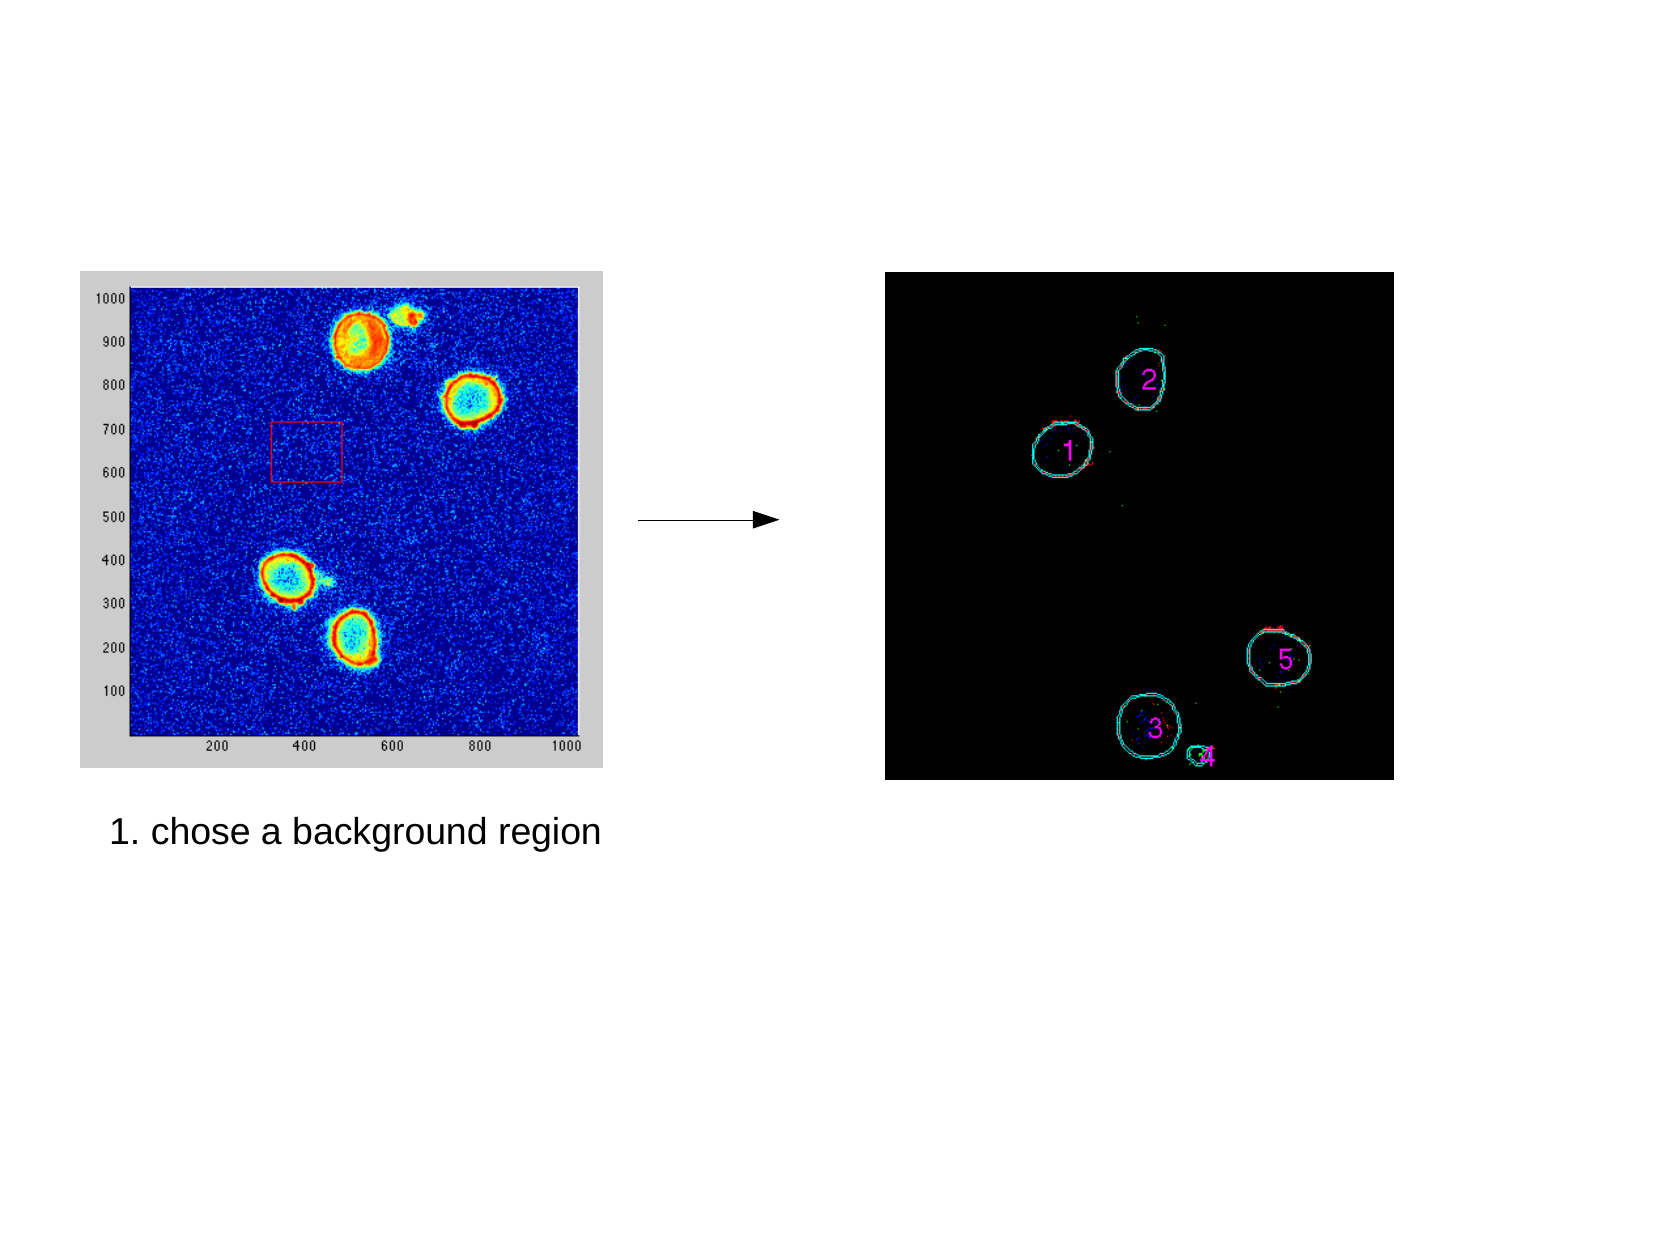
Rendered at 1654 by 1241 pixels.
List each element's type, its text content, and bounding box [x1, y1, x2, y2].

picture [80, 271, 603, 768]
picture [885, 272, 1394, 780]
text_box 1. chose a background region [94, 803, 619, 860]
